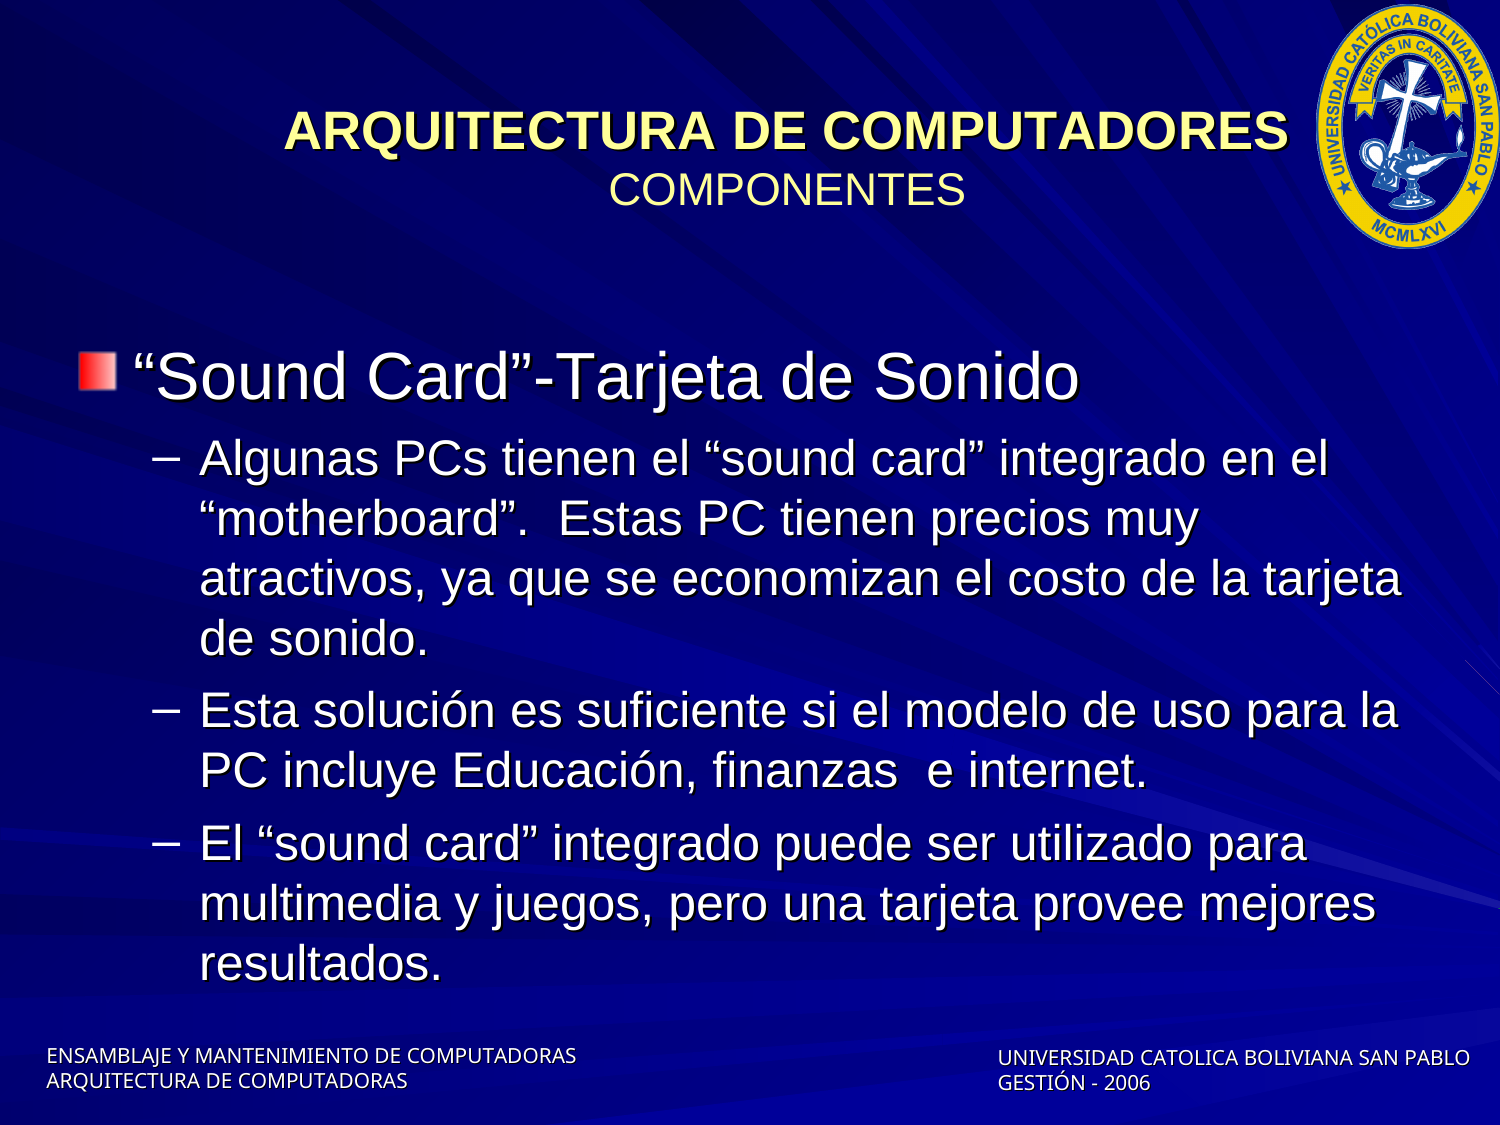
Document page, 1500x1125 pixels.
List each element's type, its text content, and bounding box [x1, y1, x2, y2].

picture [1316, 4, 1500, 249]
list “Sound Card”-Tarjeta de Sonido Algunas PCs tienen el “sound card” integrado en el “motherboard”. Estas PC tienen precios muy atractivos, ya que se economizan el costo de la tarjeta de sonido. Esta solución es suficiente si el modelo de uso para la PC incluye Educación, finanzas e internet. El “sound card” integrado puede ser utilizado para multimedia y juegos, pero una tarjeta provee mejores resultados. [62, 324, 1438, 1050]
text_box ARQUITECTURA DE COMPUTADORES COMPONENTES [112, 78, 1463, 232]
